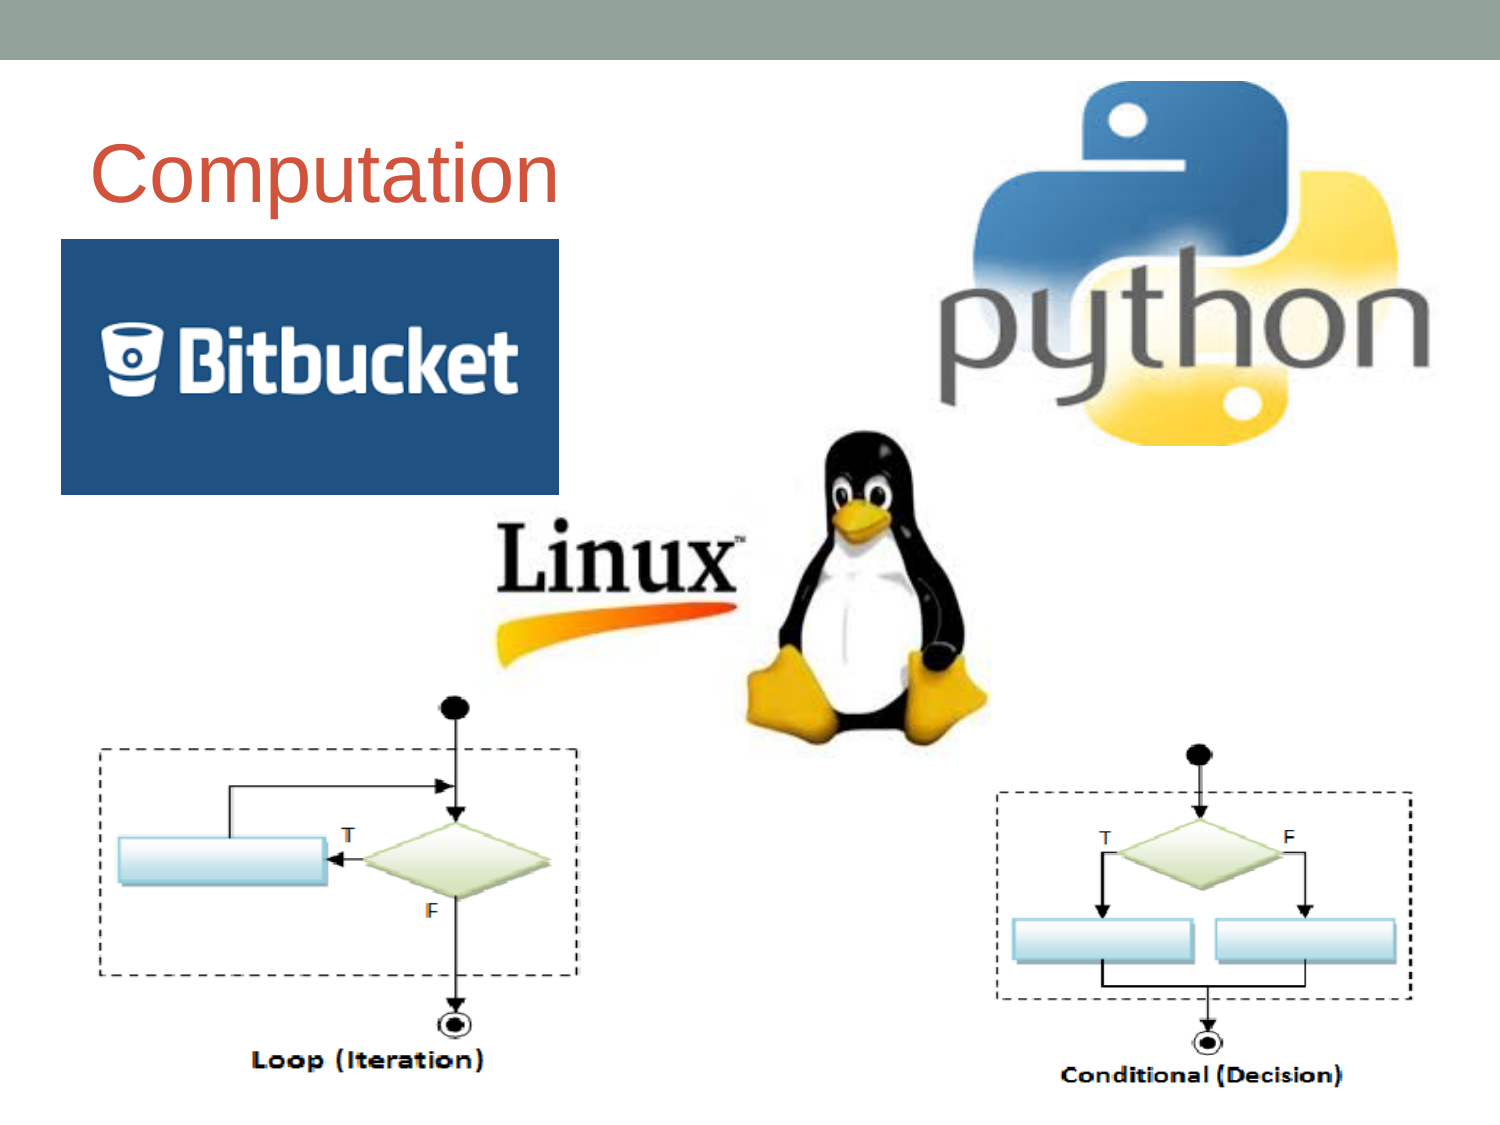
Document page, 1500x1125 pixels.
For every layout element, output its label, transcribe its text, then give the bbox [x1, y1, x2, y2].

picture [61, 81, 1496, 1109]
text_box Computation [74, 87, 1425, 250]
